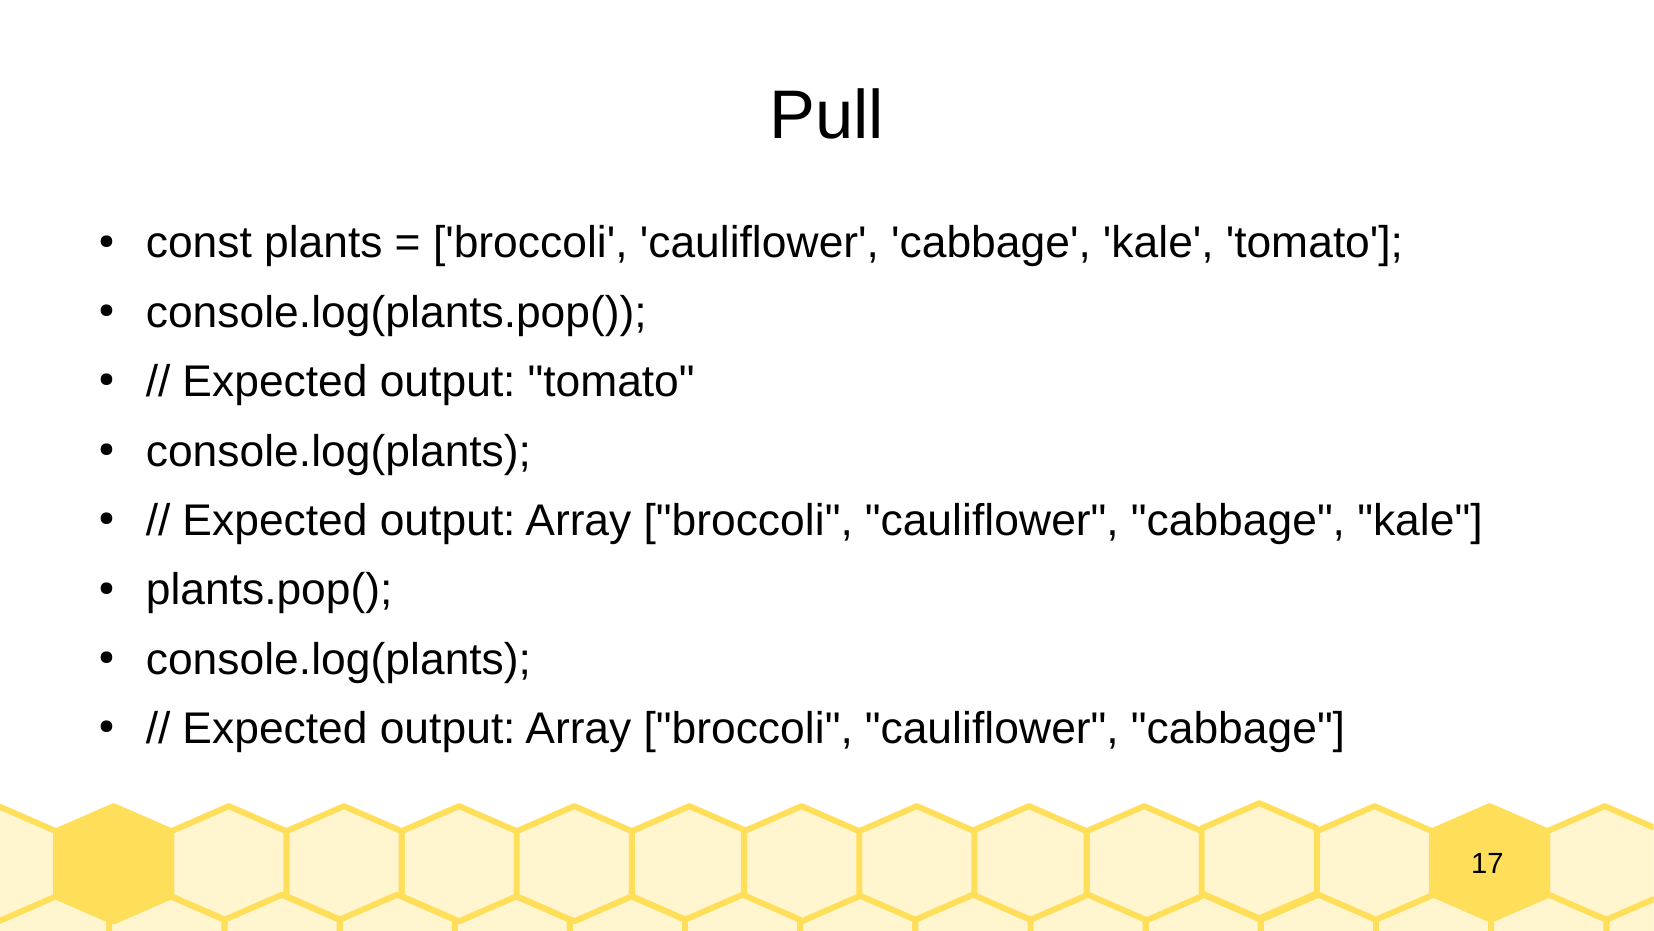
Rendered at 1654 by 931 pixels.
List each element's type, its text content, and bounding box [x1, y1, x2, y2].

title Pull [82, 37, 1571, 193]
list const plants = ['broccoli', 'cauliflower', 'cabbage', 'kale', 'tomato']; console.log(plants.pop()); // Expected output: "tomato" console.log(plants); // Expected output: Array ["broccoli", "cauliflower", "cabbage", "kale"] plants.pop(); console.log(plants); // Expected output: Array ["broccoli", "cauliflower", "cabbage"] [82, 217, 1571, 758]
